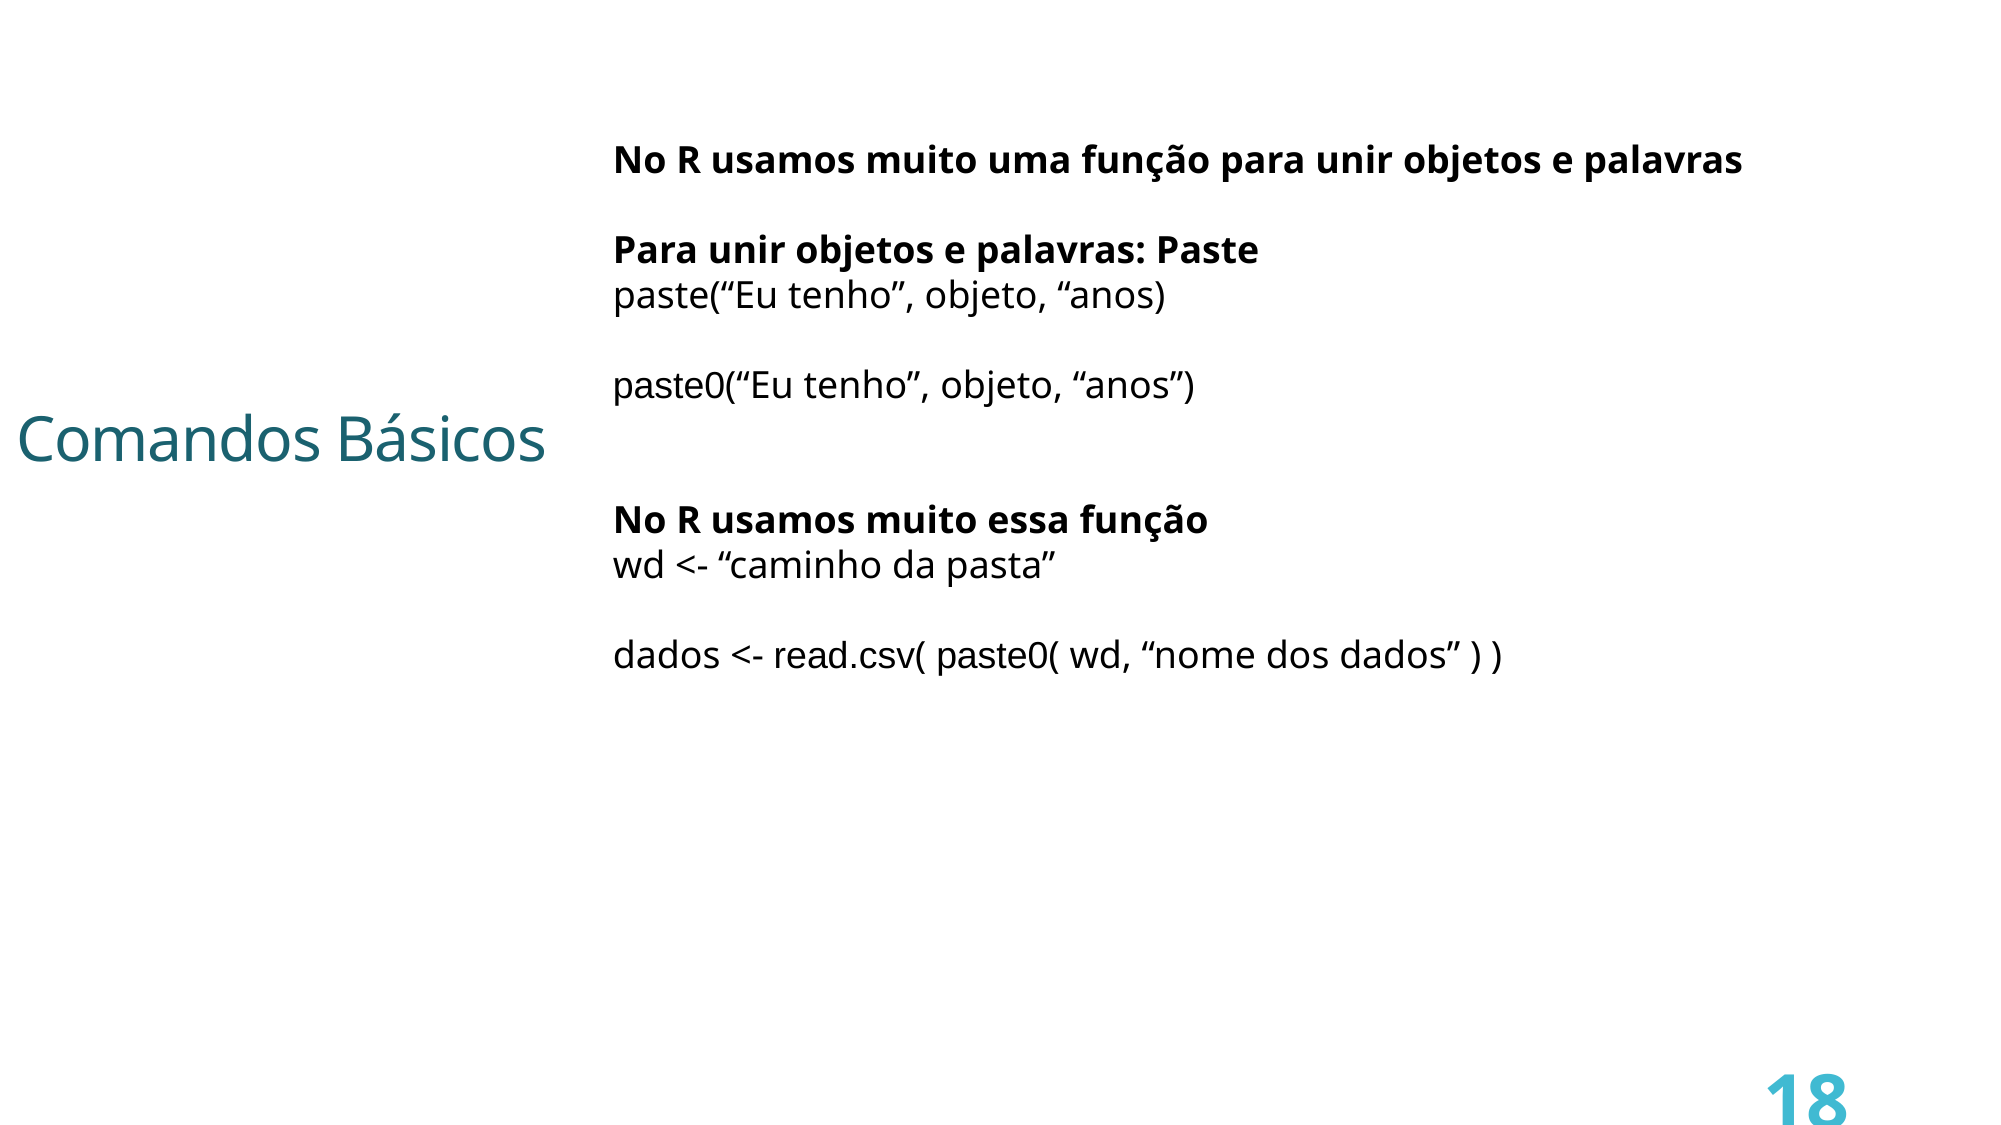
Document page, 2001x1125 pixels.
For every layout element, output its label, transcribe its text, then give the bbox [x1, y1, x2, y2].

text_box Comandos Básicos R [0, 389, 564, 627]
slide_number 16 [1748, 1045, 2000, 1106]
text_box No R usamos muito uma função para unir objetos e palavras Para unir objetos e palavras: Paste paste(“Eu tenho”, objeto, “anos) paste0(“Eu tenho”, objeto, “anos”) No R usamos muito essa função wd <- “caminho da pasta” dados <- read.csv( paste0( wd, “nome dos dados” ) ) [597, 128, 1602, 735]
